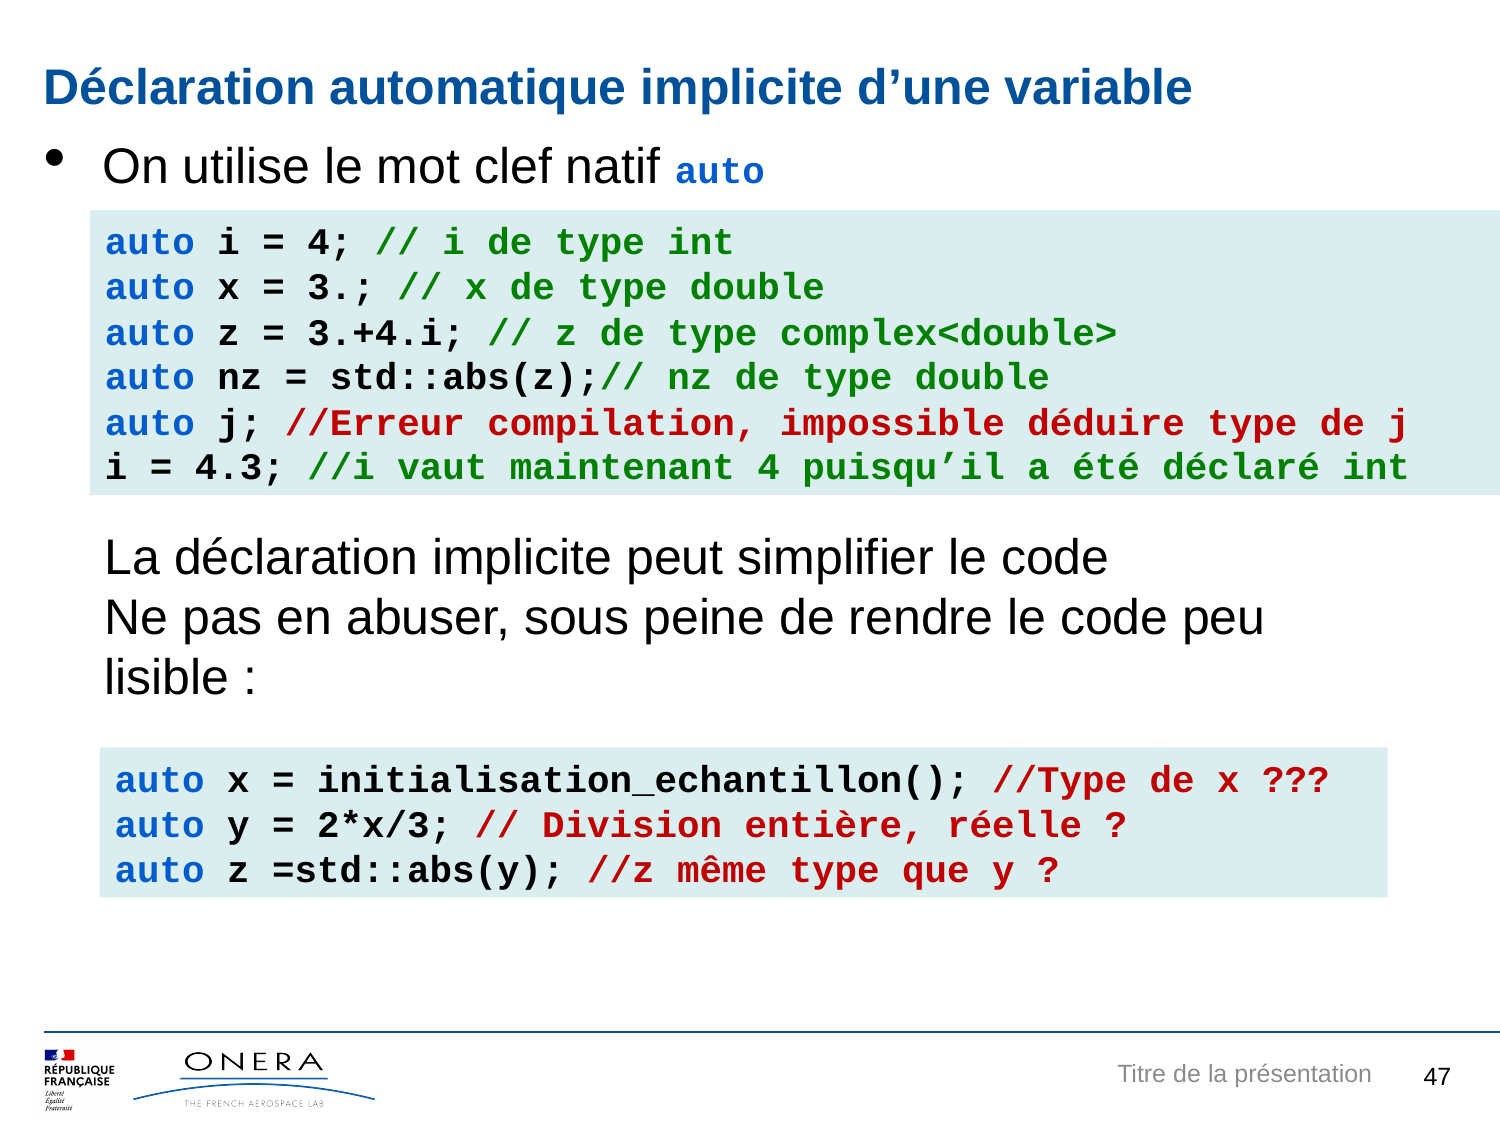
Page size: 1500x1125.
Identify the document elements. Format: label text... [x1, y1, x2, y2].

picture [34, 1039, 125, 1121]
text_box La déclaration implicite peut simplifier le code Ne pas en abuser, sous peine de rendre le code peu lisible : [89, 517, 1410, 713]
text_box <numéro> [1374, 1025, 1500, 1125]
text_box auto i = 4; // i de type int auto x = 3.; // x de type double auto z = 3.+4.i; // z de type complex<double> auto nz = std::abs(z);// nz de type double auto j; //Erreur compilation, impossible déduire type de j i = 4.3; //i vaut maintenant 4 puisqu’il a été déclaré int [89, 210, 1500, 496]
text_box On utilise le mot clef natif auto [45, 133, 1321, 215]
text_box auto x = initialisation_echantillon(); //Type de x ??? auto y = 2*x/3; // Division entière, réelle ? auto z =std::abs(y); //z même type que y ? [99, 747, 1388, 898]
text_box Déclaration automatique implicite d’une variable [43, 0, 1486, 169]
picture [133, 1052, 375, 1107]
text_box Titre de la présentation [466, 1042, 1388, 1103]
